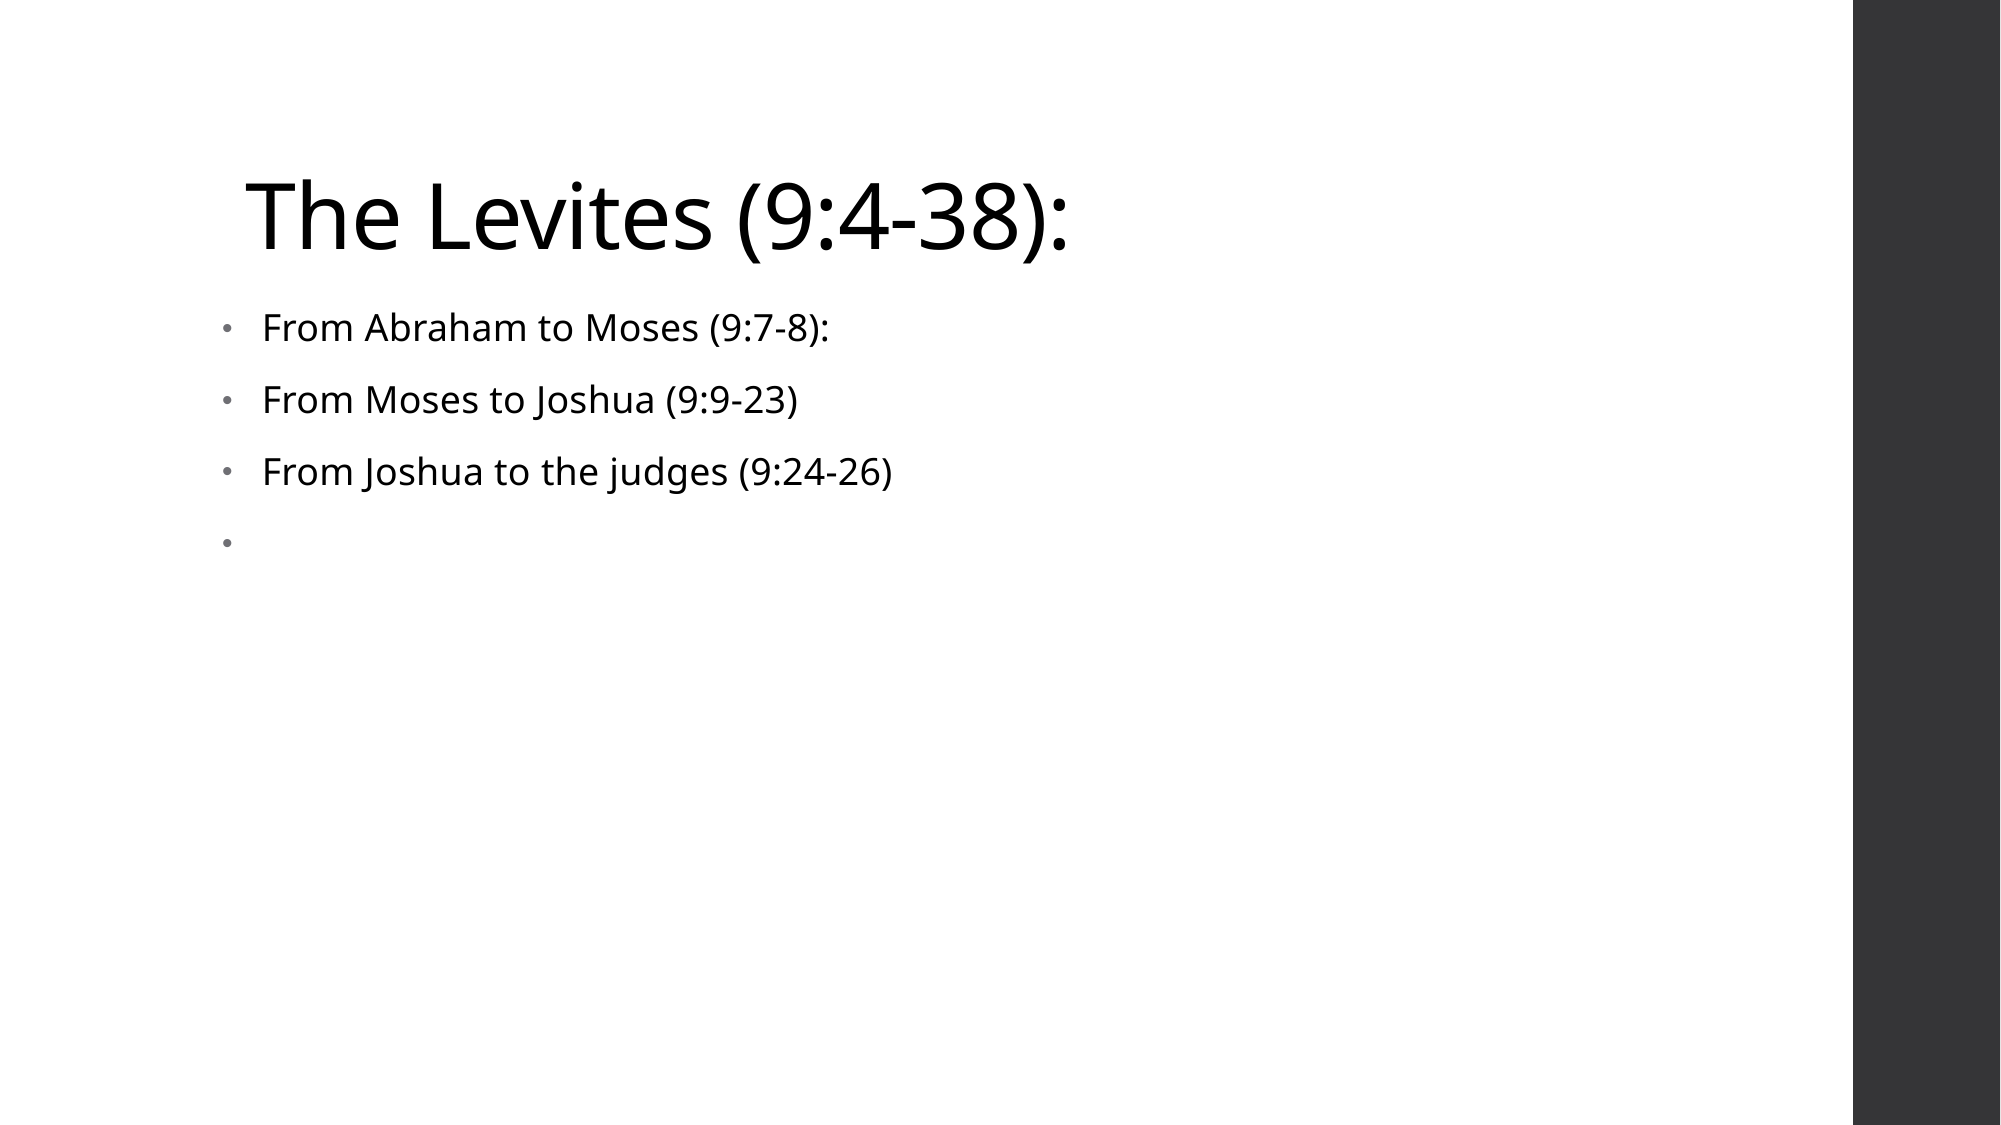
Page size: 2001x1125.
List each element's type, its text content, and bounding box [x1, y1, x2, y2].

title The Levites (9:4-38): [206, 60, 1797, 278]
list From Abraham to Moses (9:7-8): From Moses to Joshua (9:9-23) From Joshua to the judges (9:24-26) [206, 299, 1617, 1014]
